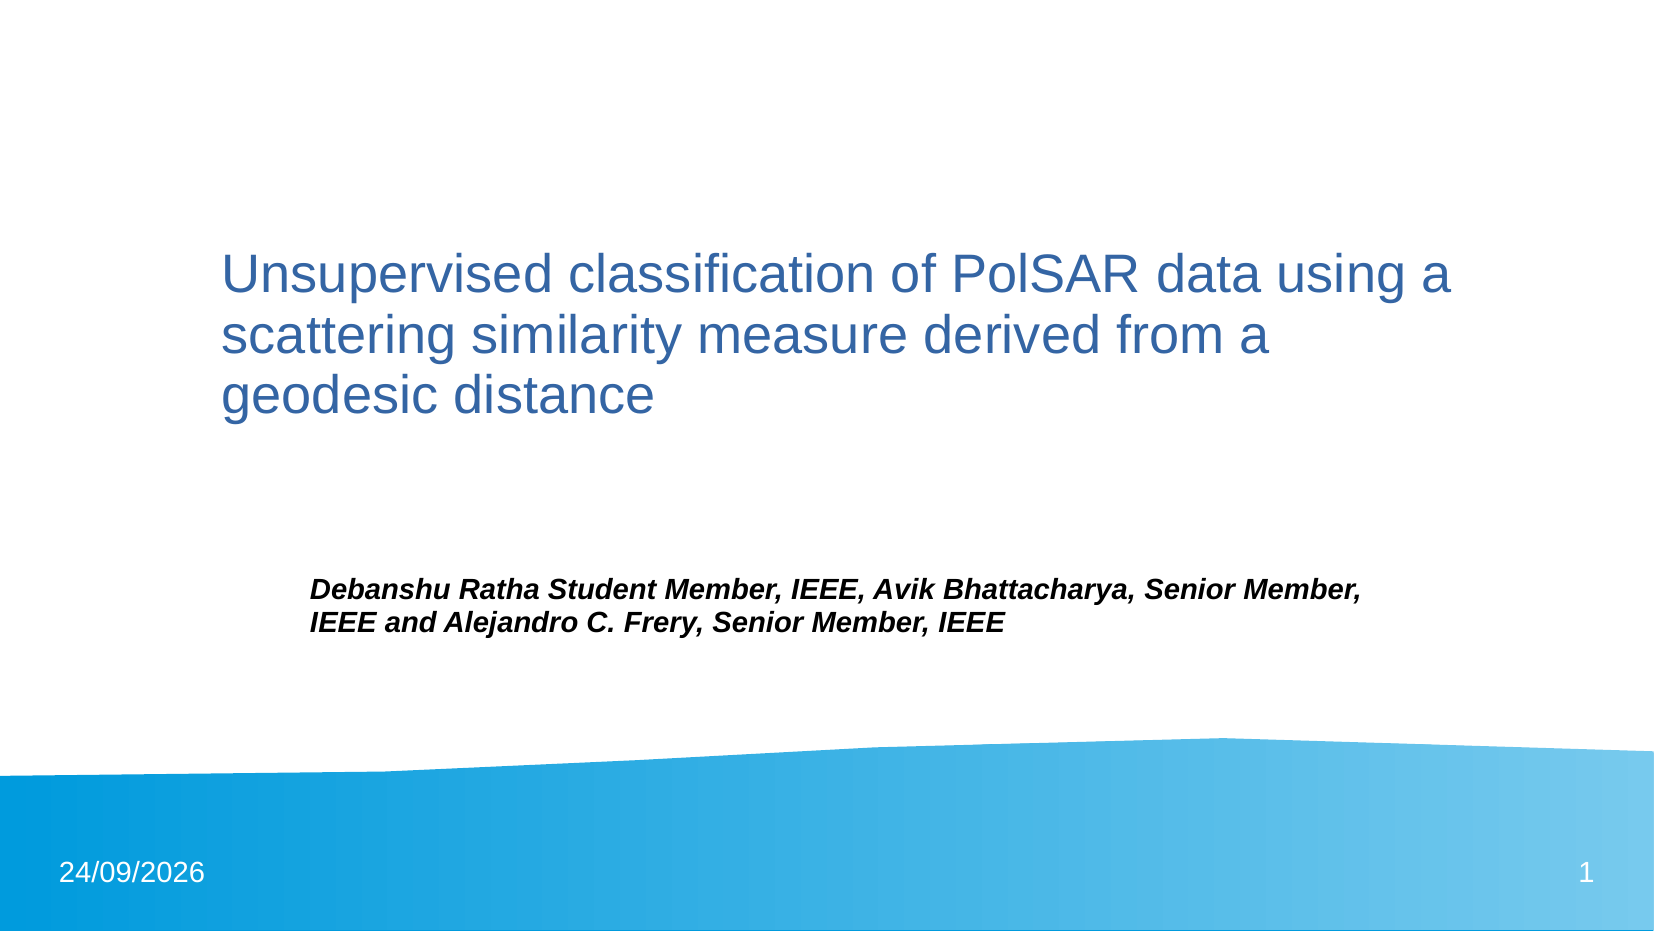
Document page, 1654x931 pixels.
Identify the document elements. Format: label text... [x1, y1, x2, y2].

text_box Debanshu Ratha Student Member, IEEE, Avik Bhattacharya, Senior Member, IEEE and Alejandro C. Frery, Senior Member, IEEE [295, 565, 1388, 680]
text_box Unsupervised classification of PolSAR data using a scattering similarity measure derived from a geodesic distance [206, 236, 1506, 482]
